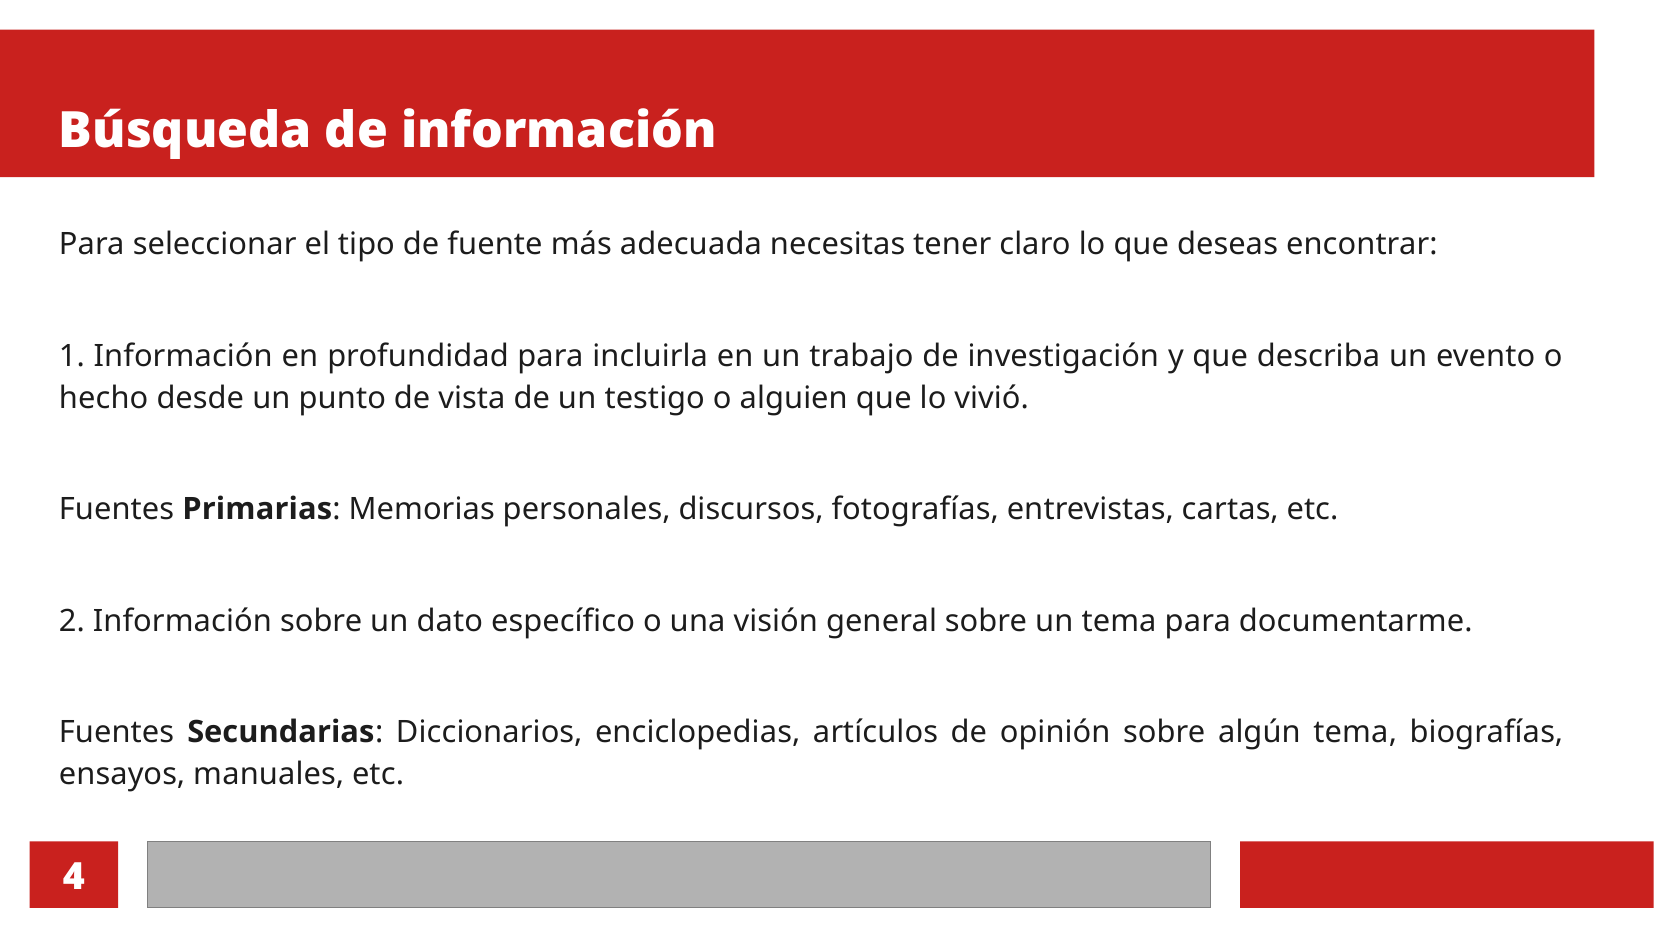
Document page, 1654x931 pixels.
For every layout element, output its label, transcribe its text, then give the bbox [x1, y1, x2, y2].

title Búsqueda de información [59, 44, 1595, 163]
list Para seleccionar el tipo de fuente más adecuada necesitas tener claro lo que deseas encontrar: 1. Información en profundidad para incluirla en un trabajo de investigación y que describa un evento o hecho desde un punto de vista de un testigo o alguien que lo vivió. Fuentes Primarias: Memorias personales, discursos, fotografías, entrevistas, cartas, etc. 2. Información sobre un dato específico o una visión general sobre un tema para documentarme. Fuentes Secundarias: Diccionarios, enciclopedias, artículos de opinión sobre algún tema, biografías, ensayos, manuales, etc. [59, 221, 1565, 798]
